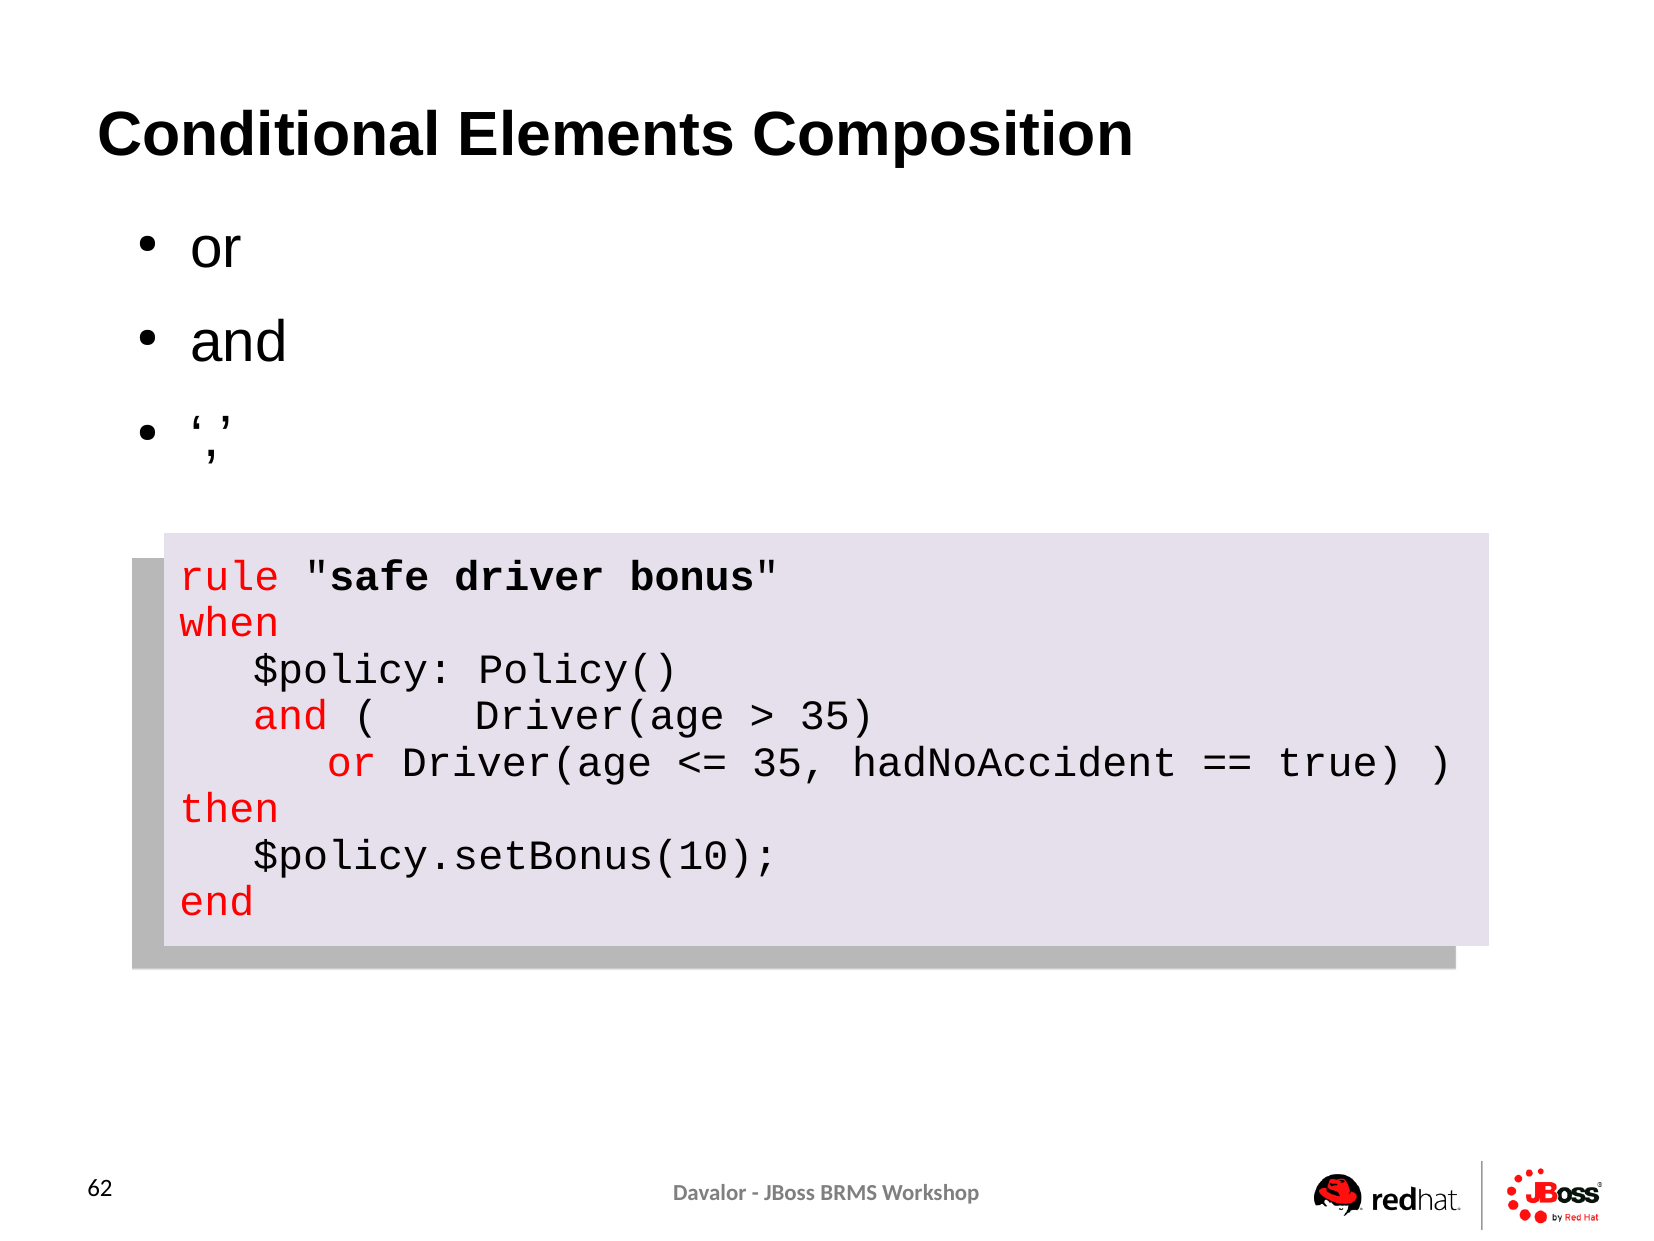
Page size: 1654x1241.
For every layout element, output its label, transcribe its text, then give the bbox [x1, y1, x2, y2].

list or and ‘,’ [86, 207, 1576, 1108]
text_box rule "safe driver bonus" when $policy: Policy() and ( Driver(age > 35) or Driver(age <= 35, hadNoAccident == true) ) then $policy.setBonus(10); end [164, 533, 1489, 946]
title Conditional Elements Composition [82, 95, 1571, 226]
picture [1314, 1161, 1602, 1230]
